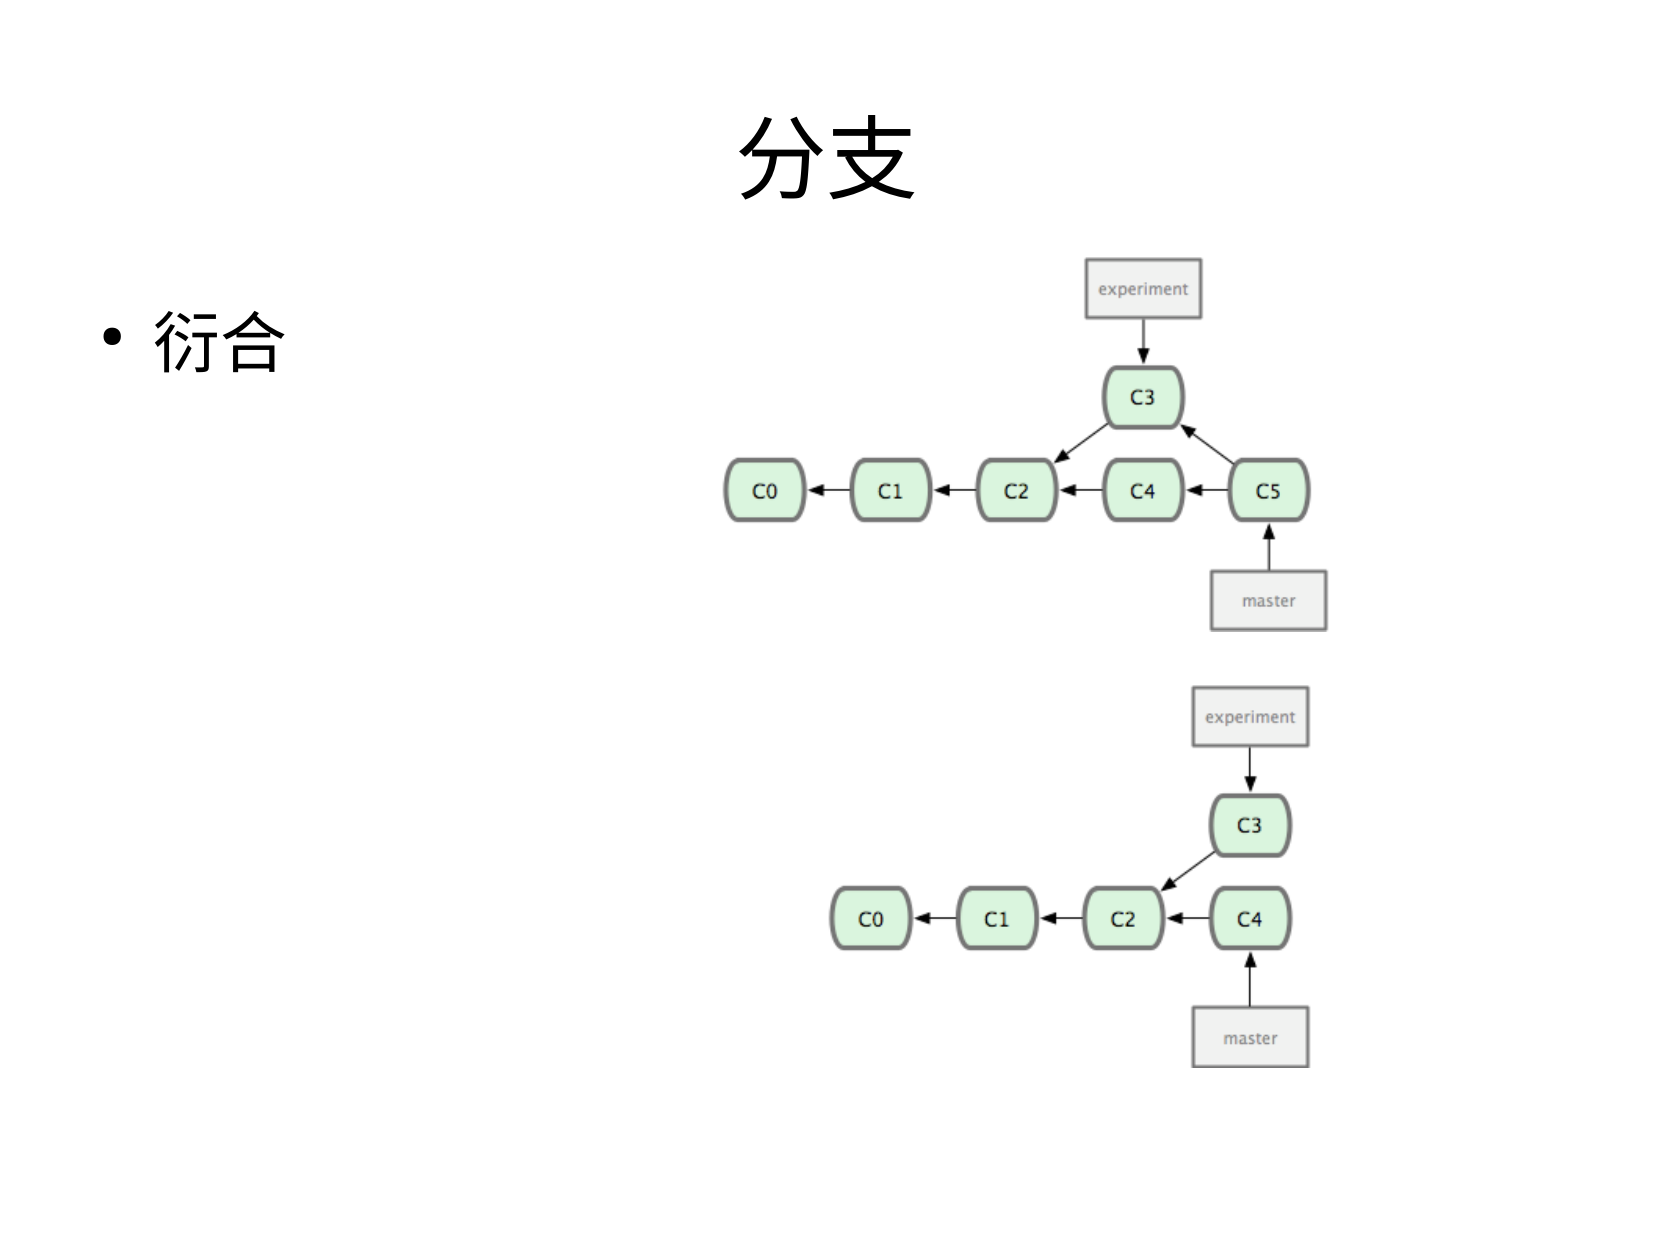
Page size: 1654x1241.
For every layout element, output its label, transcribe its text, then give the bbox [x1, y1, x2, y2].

picture [826, 684, 1312, 1068]
list 衍合 [82, 290, 1571, 1010]
picture [720, 256, 1330, 632]
title 分支 [82, 49, 1571, 257]
